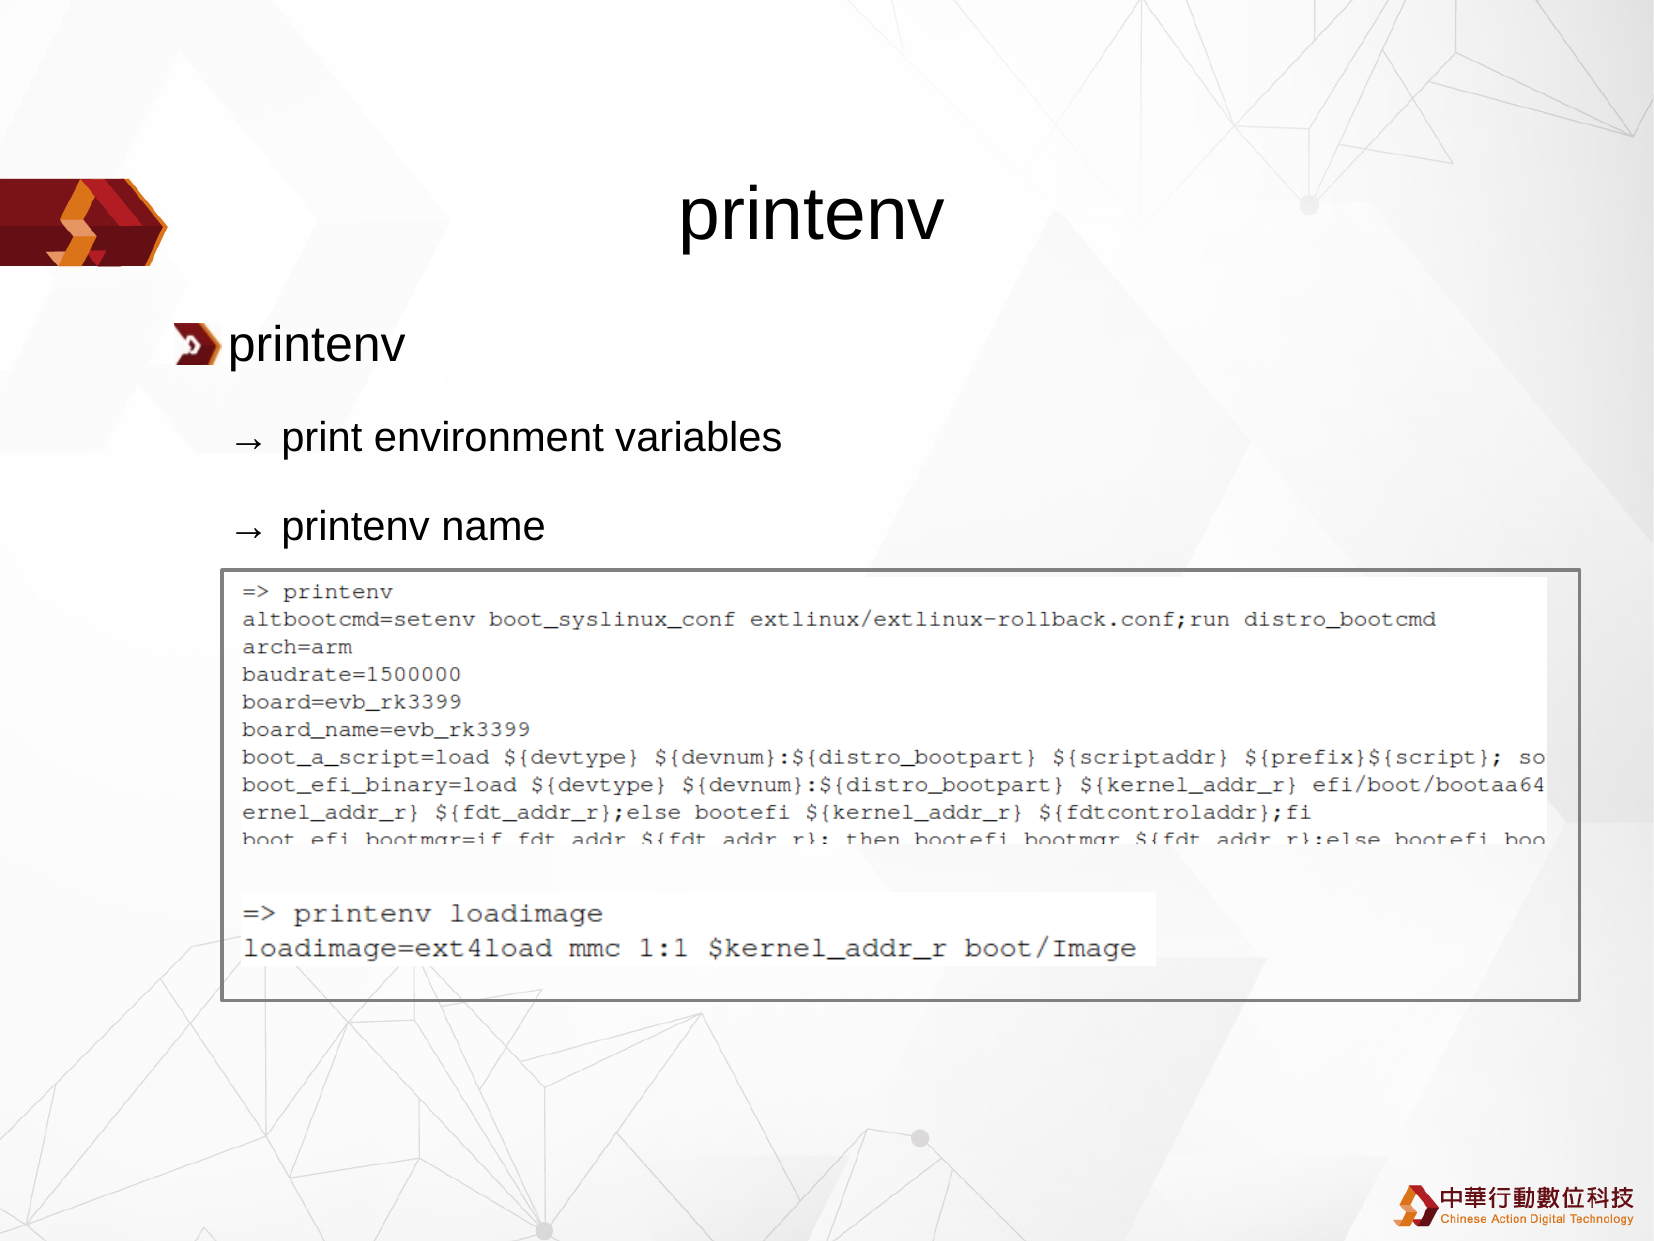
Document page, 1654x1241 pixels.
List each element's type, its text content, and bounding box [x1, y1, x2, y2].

list printenv → print environment variables → printenv name [224, 572, 1576, 689]
list printenv → print environment variables → printenv name [118, 316, 1576, 689]
picture [0, 0, 1654, 1241]
title printenv [118, 129, 1506, 298]
